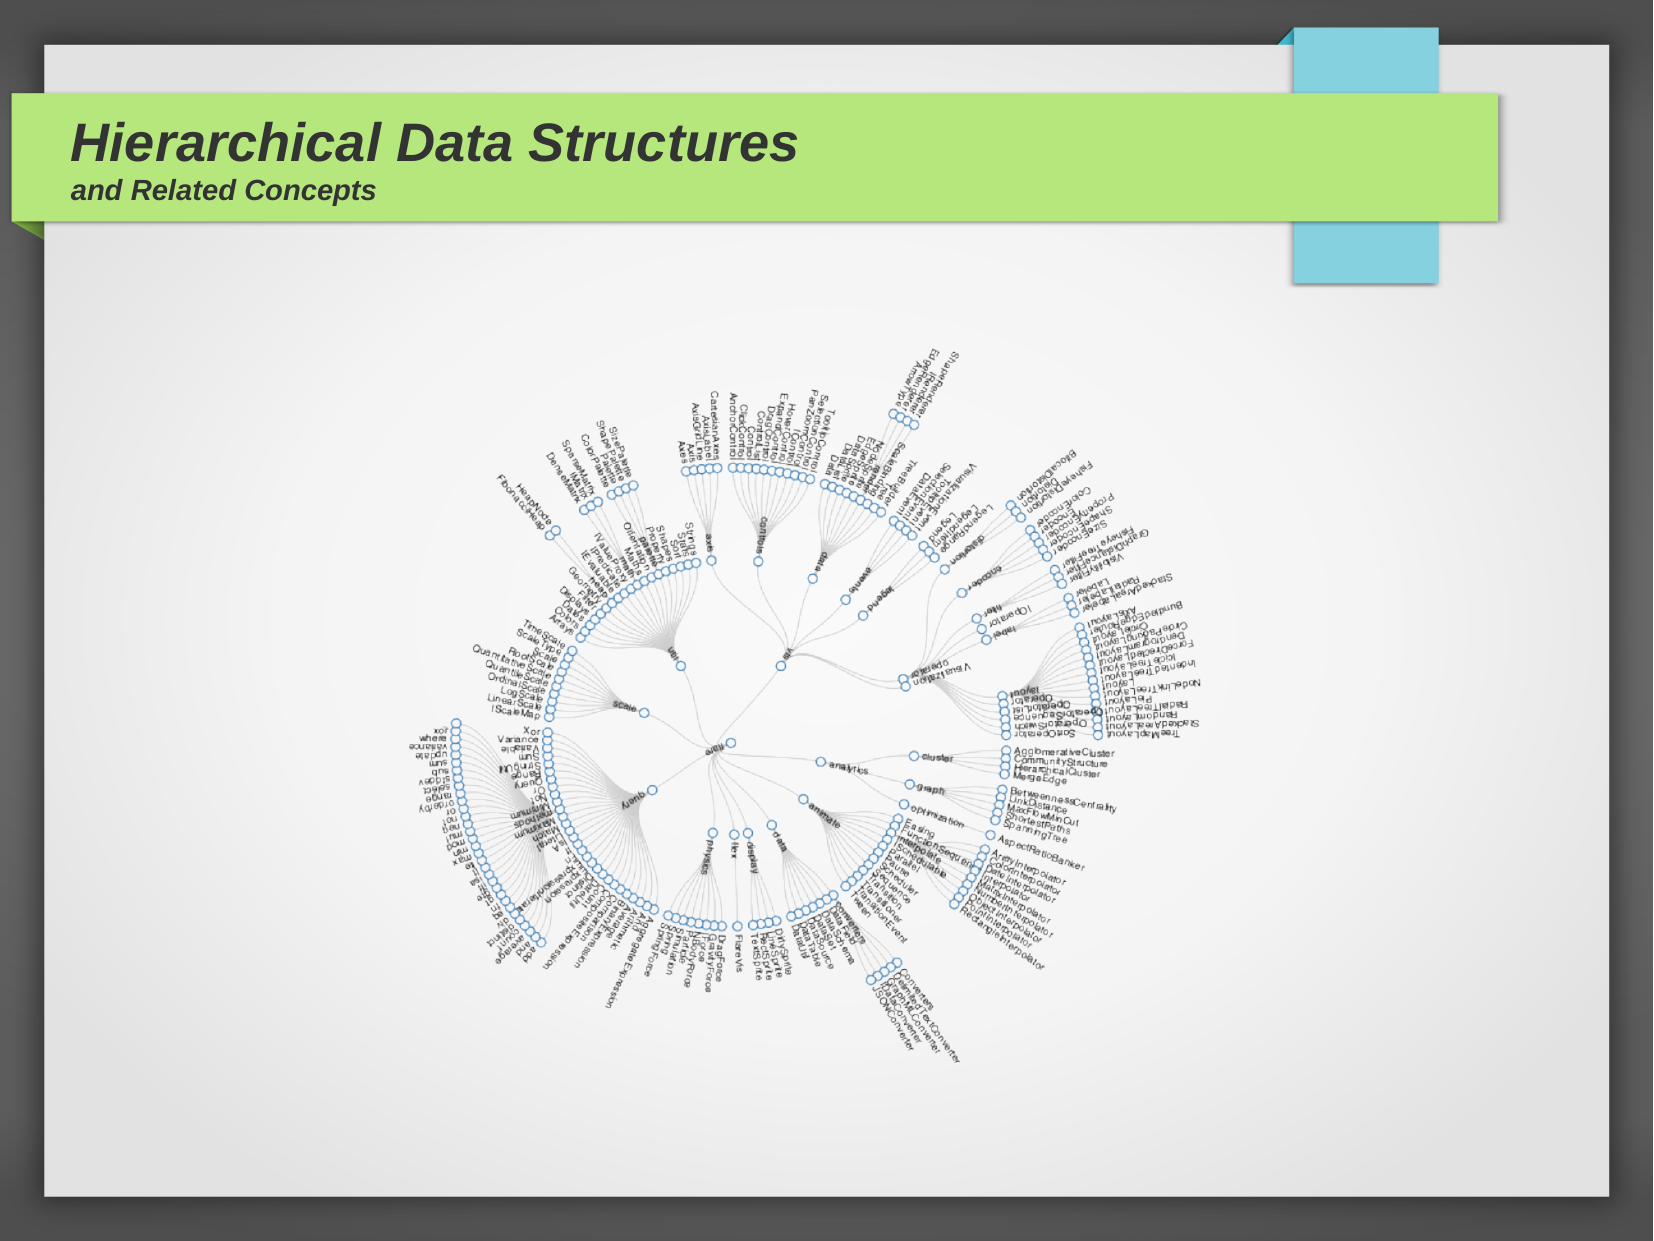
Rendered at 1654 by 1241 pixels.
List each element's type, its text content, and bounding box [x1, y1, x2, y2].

title Hierarchical Data Structures and Related Concepts [70, 106, 1486, 213]
picture [0, 0, 1653, 1241]
subtitle [82, 343, 1538, 1064]
